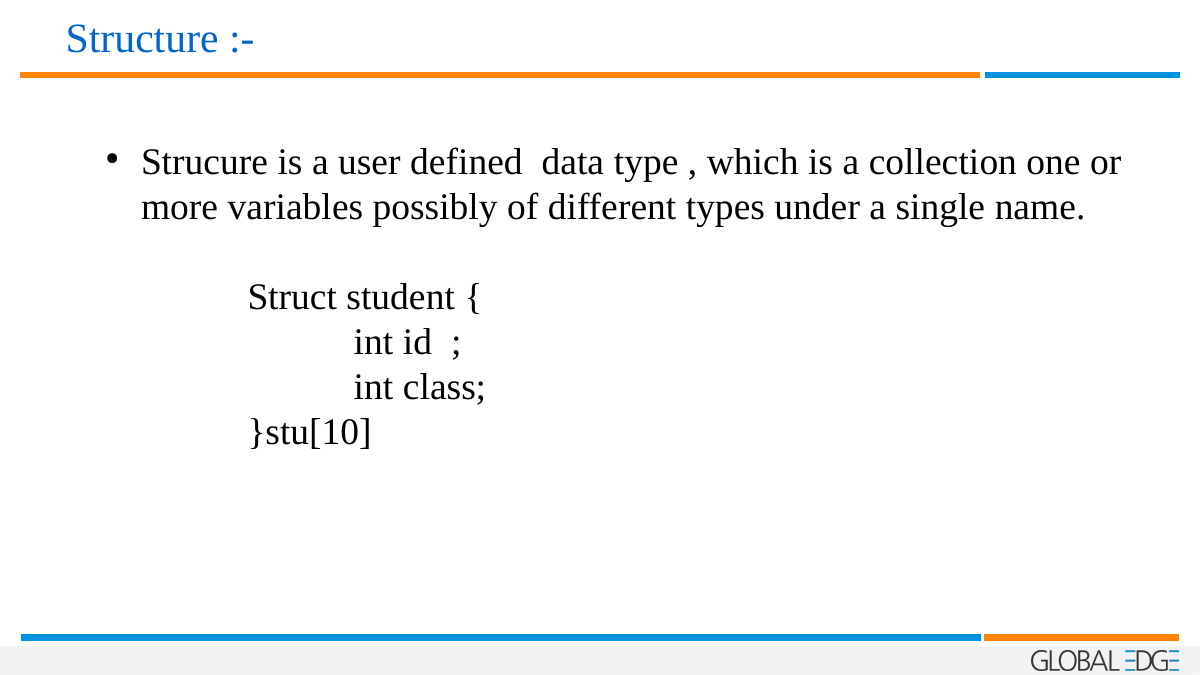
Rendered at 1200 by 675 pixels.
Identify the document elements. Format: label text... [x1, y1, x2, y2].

text_box Strucure is a user defined data type , which is a collection one or more variables possibly of different types under a single name. Struct student { int id ; int class; }stu[10] [23, 86, 1182, 626]
picture [1031, 650, 1179, 671]
text_box Structure :- [12, 9, 1088, 63]
